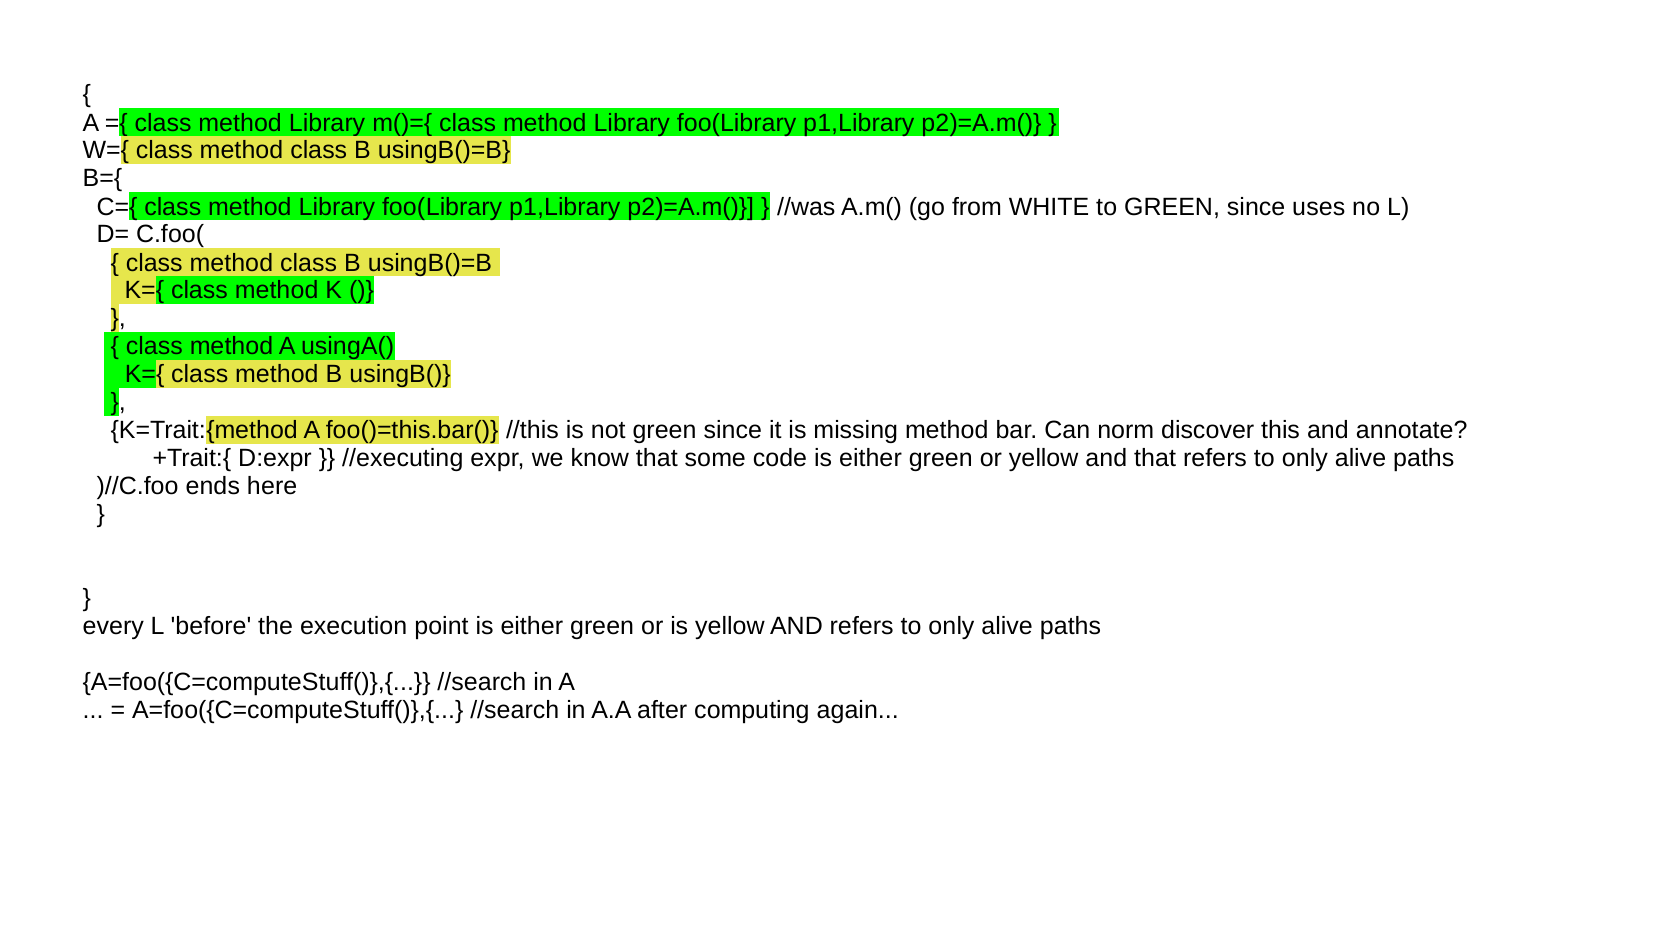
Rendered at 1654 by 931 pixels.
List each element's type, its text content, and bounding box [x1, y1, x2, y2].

subtitle { A ={ class method Library m()={ class method Library foo(Library p1,Library p2)=A.m()} } W={ class method class B usingB()=B} B={ C={ class method Library foo(Library p1,Library p2)=A.m()}] } //was A.m() (go from WHITE to GREEN, since uses no L) D= C.foo( { class method class B usingB()=B K={ class method K ()} }, { class method A usingA() K={ class method B usingB()} }, {K=Trait:{method A foo()=this.bar()} //this is not green since it is missing method bar. Can norm discover this and annotate? +Trait:{ D:expr }} //executing expr, we know that some code is either green or yellow and that refers to only alive paths )//C.foo ends here } } every L 'before' the execution point is either green or is yellow AND refers to only alive paths {A=foo({C=computeStuff()},{...}} //search in A ... = A=foo({C=computeStuff()},{...} //search in A.A after computing again... [82, 47, 1571, 758]
